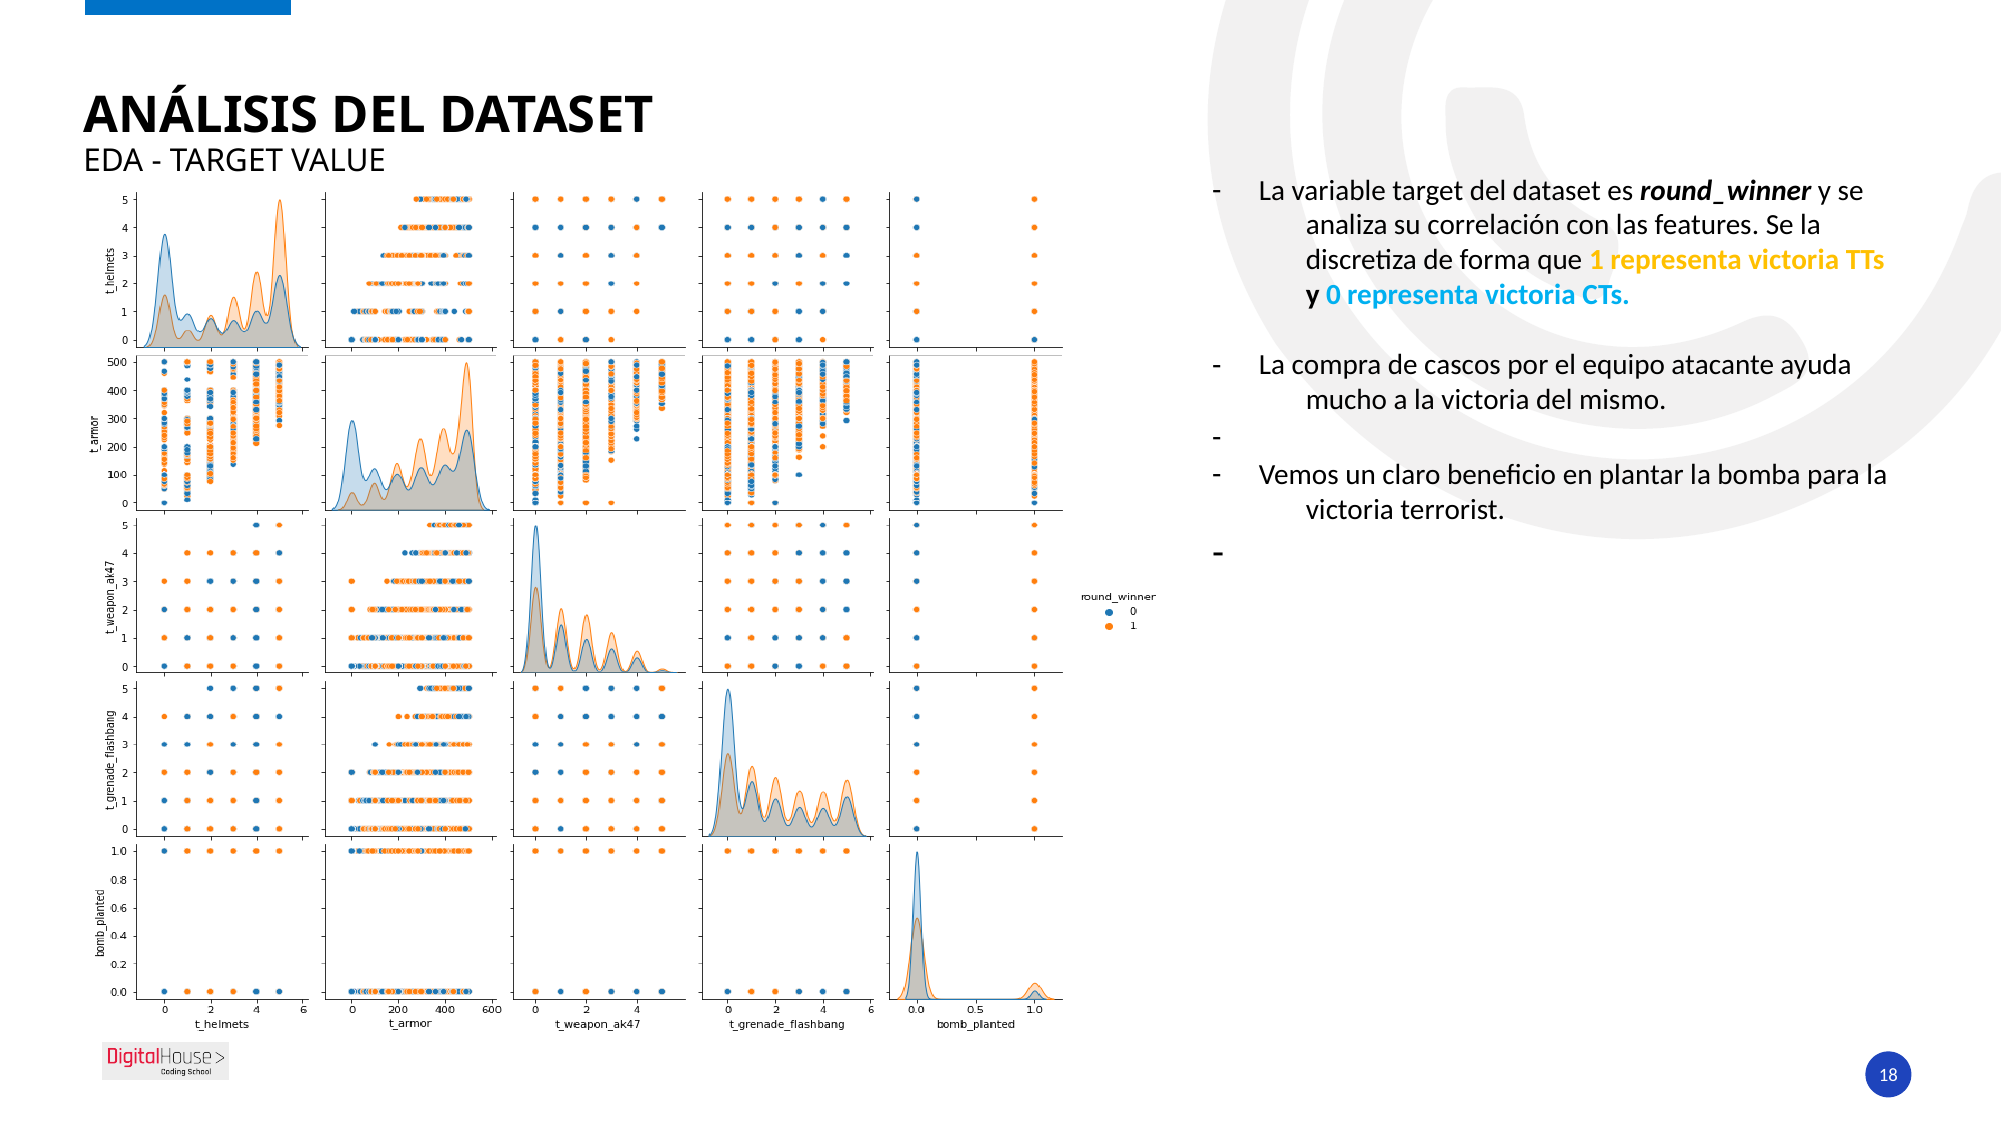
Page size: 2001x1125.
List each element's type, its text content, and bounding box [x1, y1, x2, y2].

text_box [1864, 1059, 1913, 1090]
title ANÁLISIS DEL DATASET eda - TARGET VALUE [83, 87, 1913, 239]
picture [83, 185, 1165, 1036]
text_box La variable target del dataset es round_winner y se analiza su correlación con las features. Se la discretiza de forma que 1 representa victoria TTs y 0 representa victoria CTs. La compra de cascos por el equipo atacante ayuda mucho a la victoria del mismo. Vemos un claro beneficio en plantar la bomba para la victoria terrorist. [1197, 163, 1918, 578]
